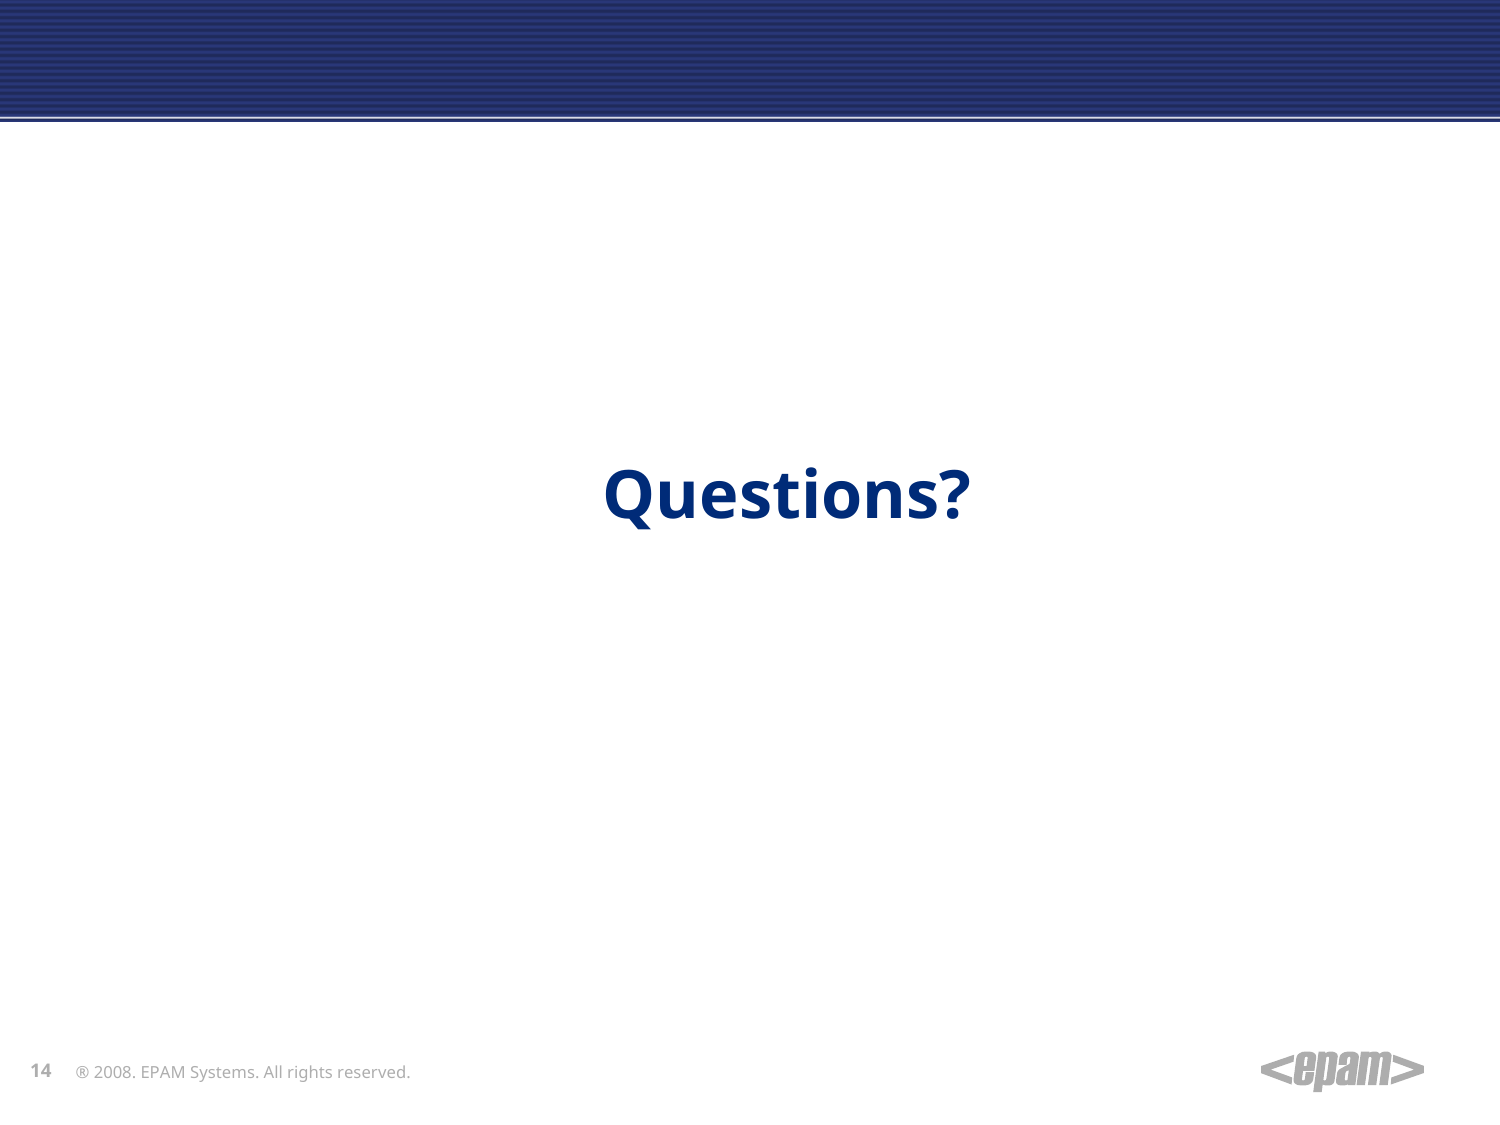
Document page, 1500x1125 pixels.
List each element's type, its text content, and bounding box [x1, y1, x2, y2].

text_box <szám> [12, 1054, 70, 1090]
text_box Questions? [41, 444, 1459, 563]
